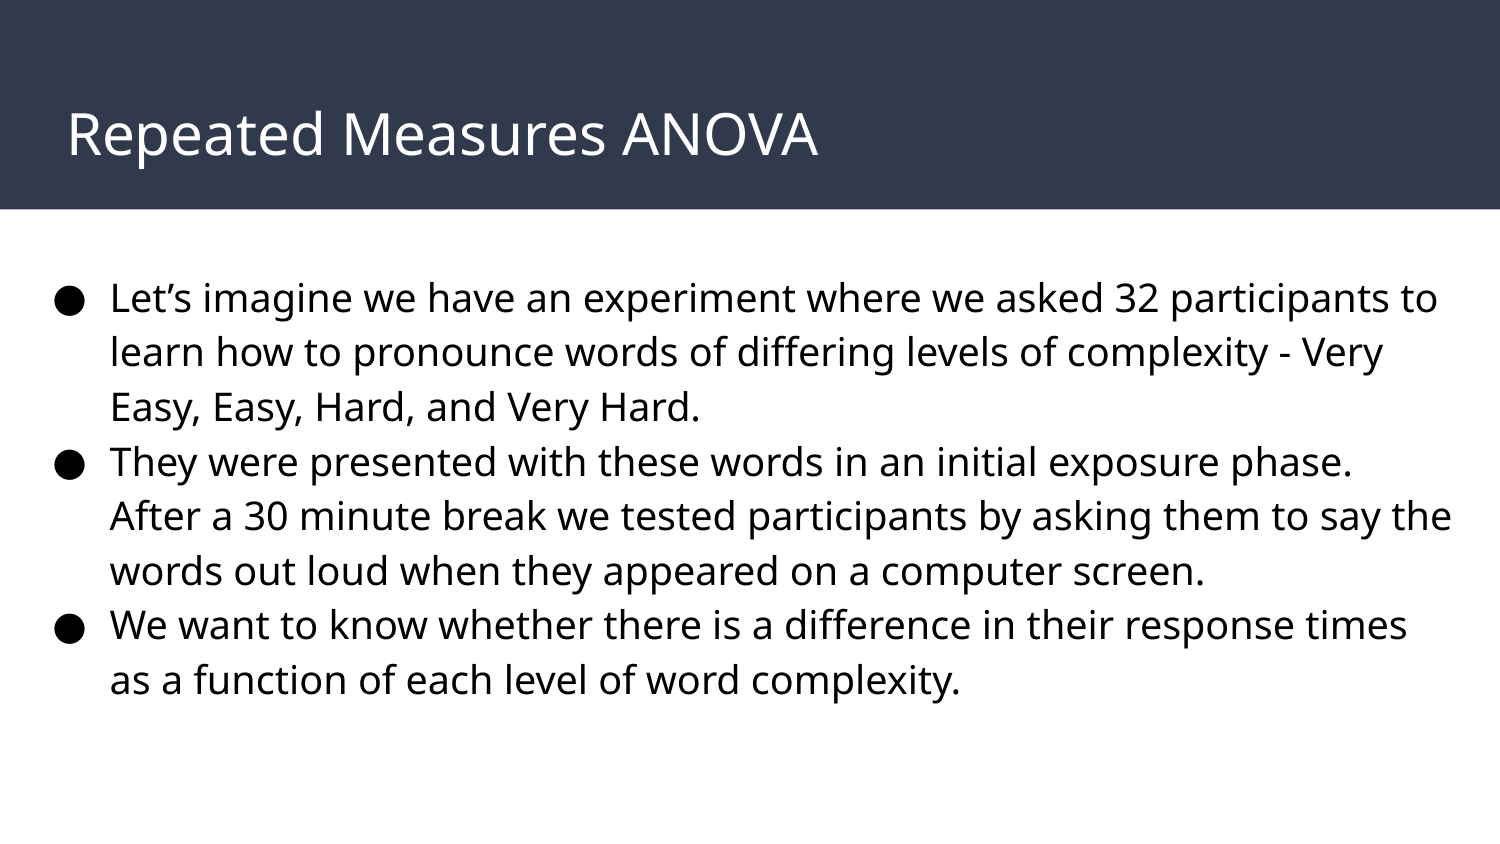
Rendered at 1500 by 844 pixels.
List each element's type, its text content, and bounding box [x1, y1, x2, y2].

text_box Let’s imagine we have an experiment where we asked 32 participants to learn how to pronounce words of differing levels of complexity - Very Easy, Easy, Hard, and Very Hard. They were presented with these words in an initial exposure phase. After a 30 minute break we tested participants by asking them to say the words out loud when they appeared on a computer screen. We want to know whether there is a difference in their response times as a function of each level of word complexity. [19, 250, 1472, 821]
title Repeated Measures ANOVA [51, 82, 1449, 185]
